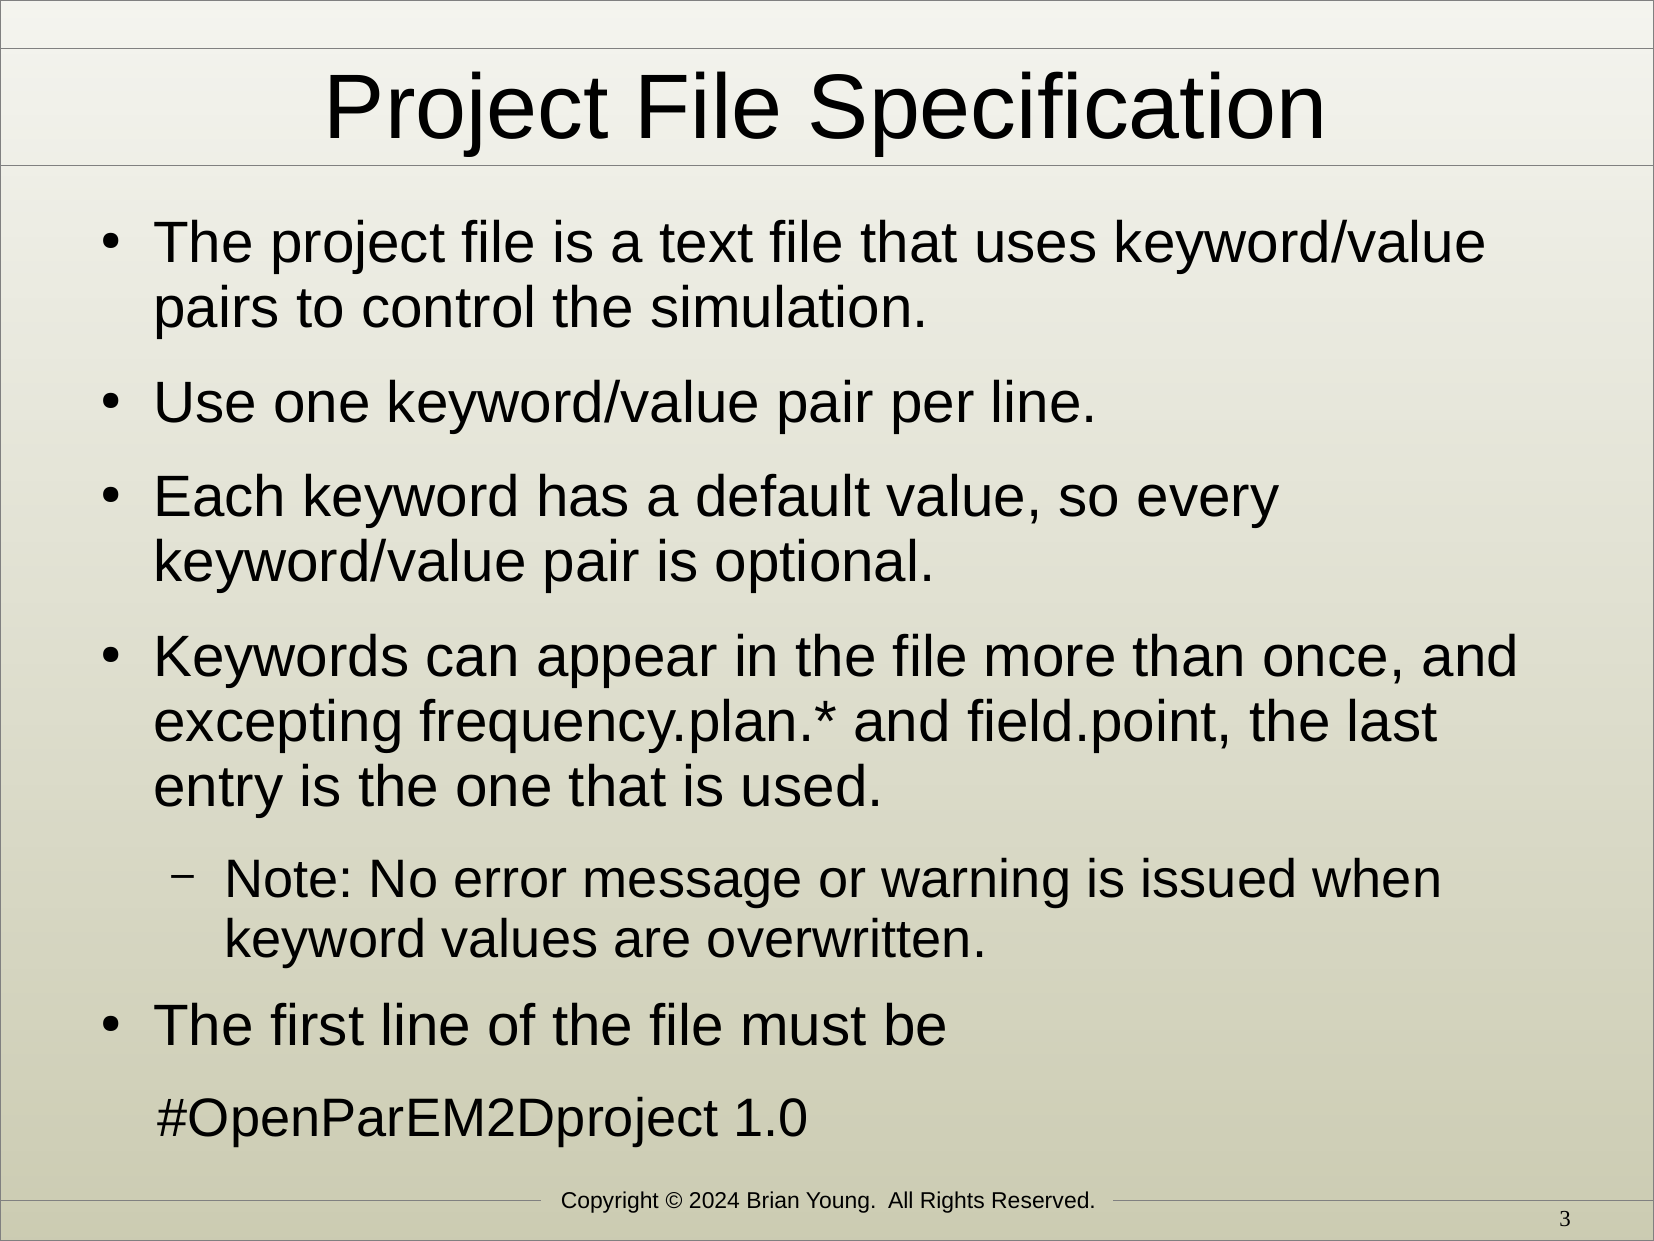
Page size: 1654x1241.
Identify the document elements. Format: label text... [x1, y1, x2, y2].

list The project file is a text file that uses keyword/value pairs to control the simulation. Use one keyword/value pair per line. Each keyword has a default value, so every keyword/value pair is optional. Keywords can appear in the file more than once, and excepting frequency.plan.* and field.point, the last entry is the one that is used. Note: No error message or warning is issued when keyword values are overwritten. The first line of the file must be #OpenParEM2Dproject 1.0 [82, 210, 1571, 1148]
title Project File Specification [82, 49, 1571, 166]
